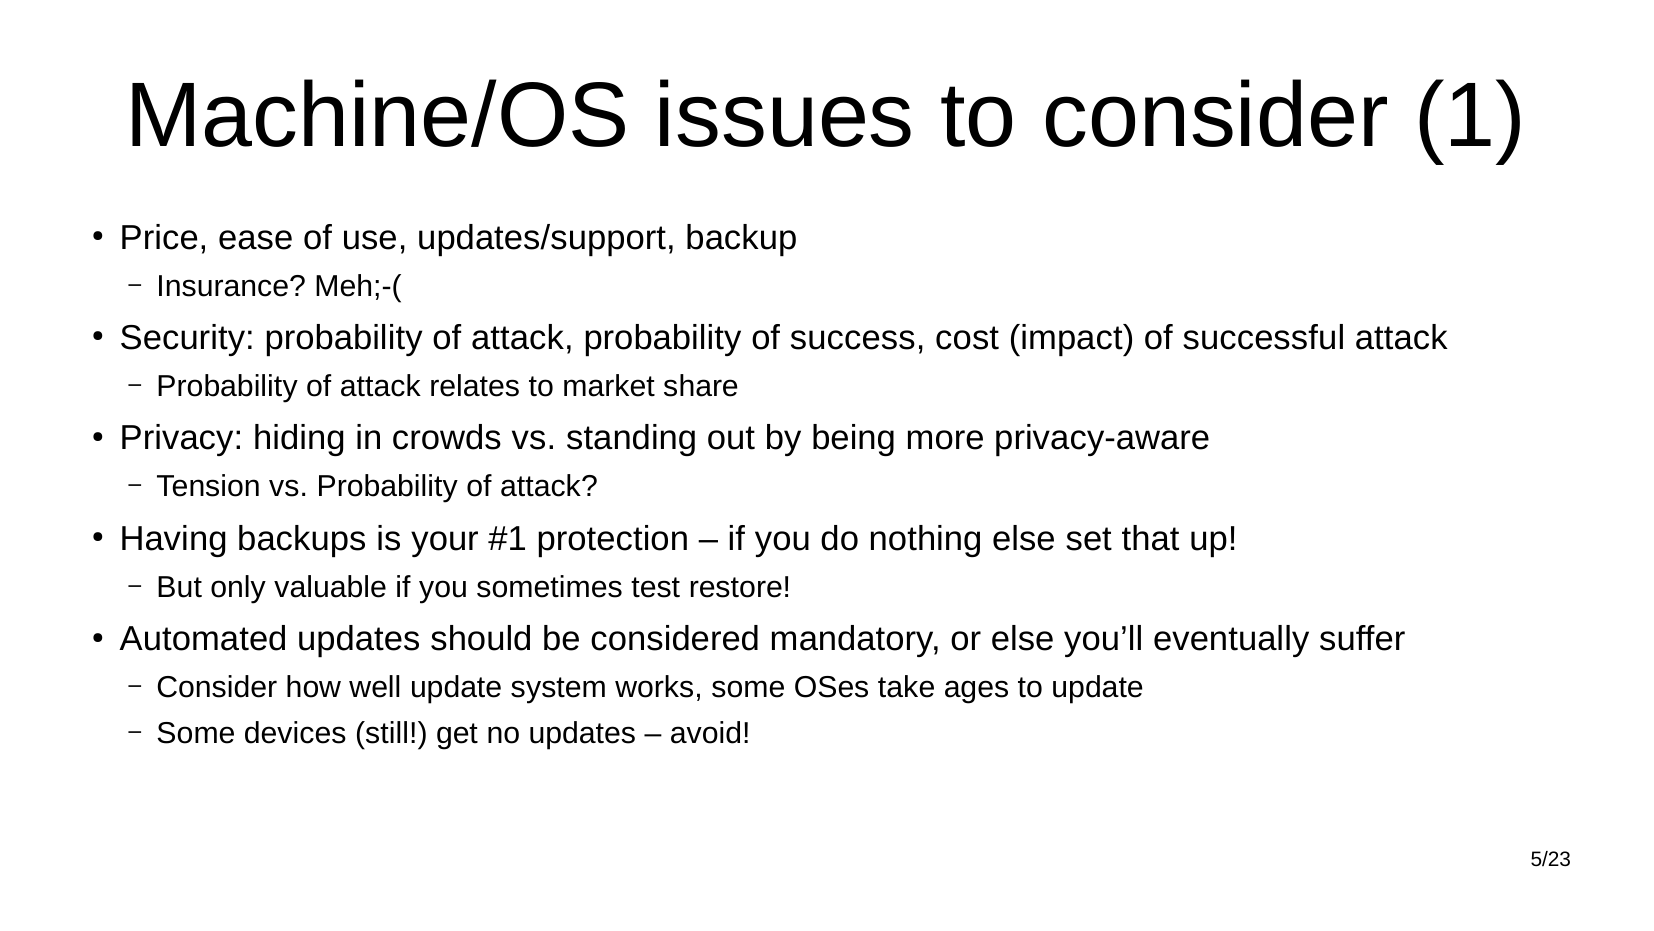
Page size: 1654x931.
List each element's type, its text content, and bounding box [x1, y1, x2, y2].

list Price, ease of use, updates/support, backup Insurance? Meh;-( Security: probability of attack, probability of success, cost (impact) of successful attack Probability of attack relates to market share Privacy: hiding in crowds vs. standing out by being more privacy-aware Tension vs. Probability of attack? Having backups is your #1 protection – if you do nothing else set that up! But only valuable if you sometimes test restore! Automated updates should be considered mandatory, or else you’ll eventually suffer Consider how well update system works, some OSes take ages to update Some devices (still!) get no updates – avoid! [82, 217, 1571, 758]
title Machine/OS issues to consider (1) [82, 37, 1571, 193]
